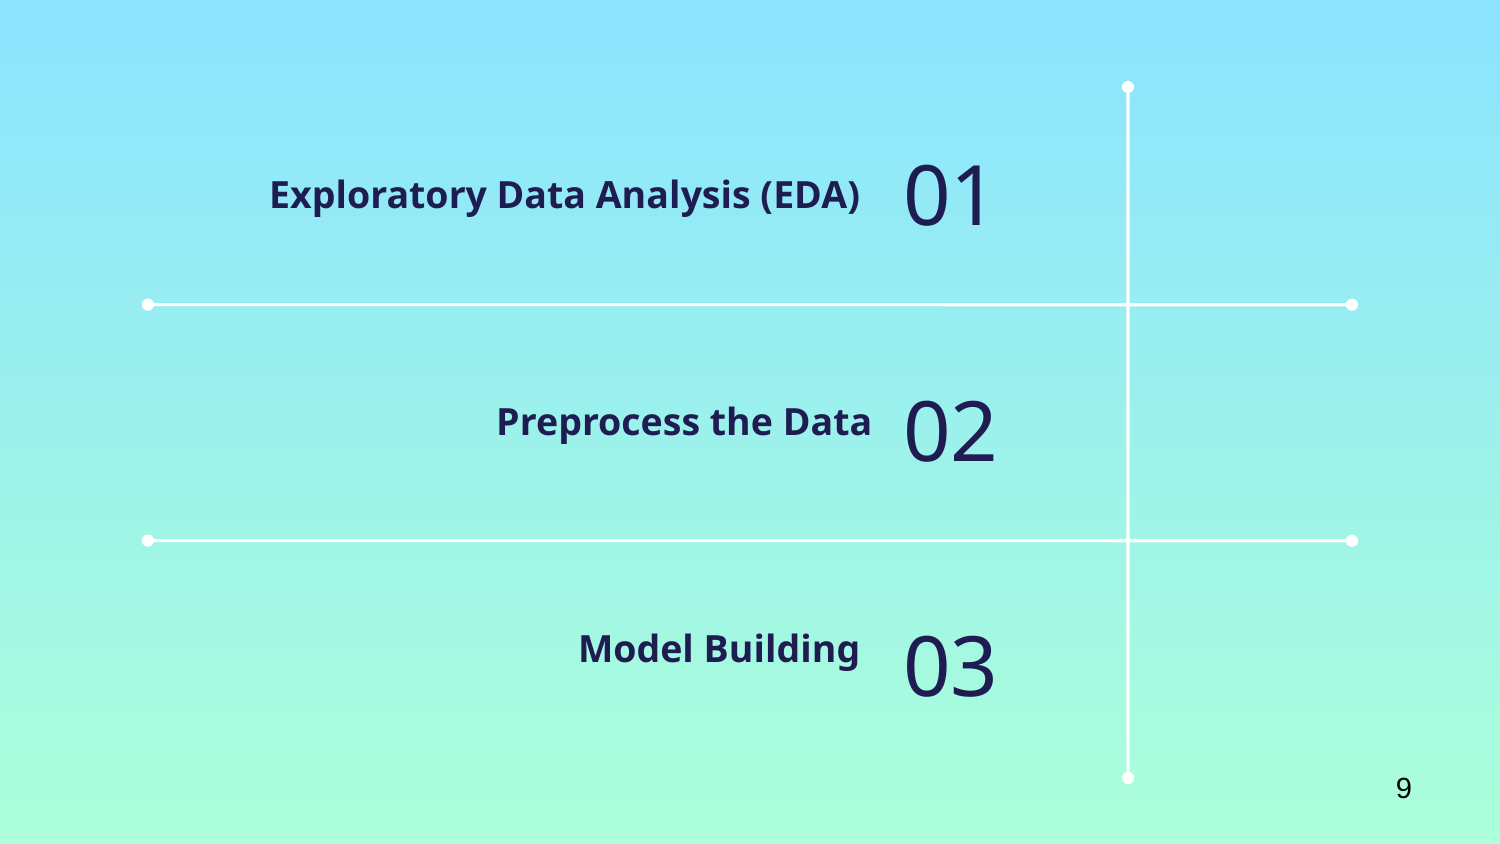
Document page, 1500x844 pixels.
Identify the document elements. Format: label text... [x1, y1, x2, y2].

text_box 9 [1380, 761, 1450, 812]
title 02 [888, 363, 1084, 493]
title 03 [888, 598, 1084, 729]
title 01 [888, 127, 1084, 257]
title Exploratory Data Analysis (EDA) [246, 199, 876, 276]
title Model Building [428, 655, 876, 731]
title Preprocess the Data [440, 427, 888, 503]
